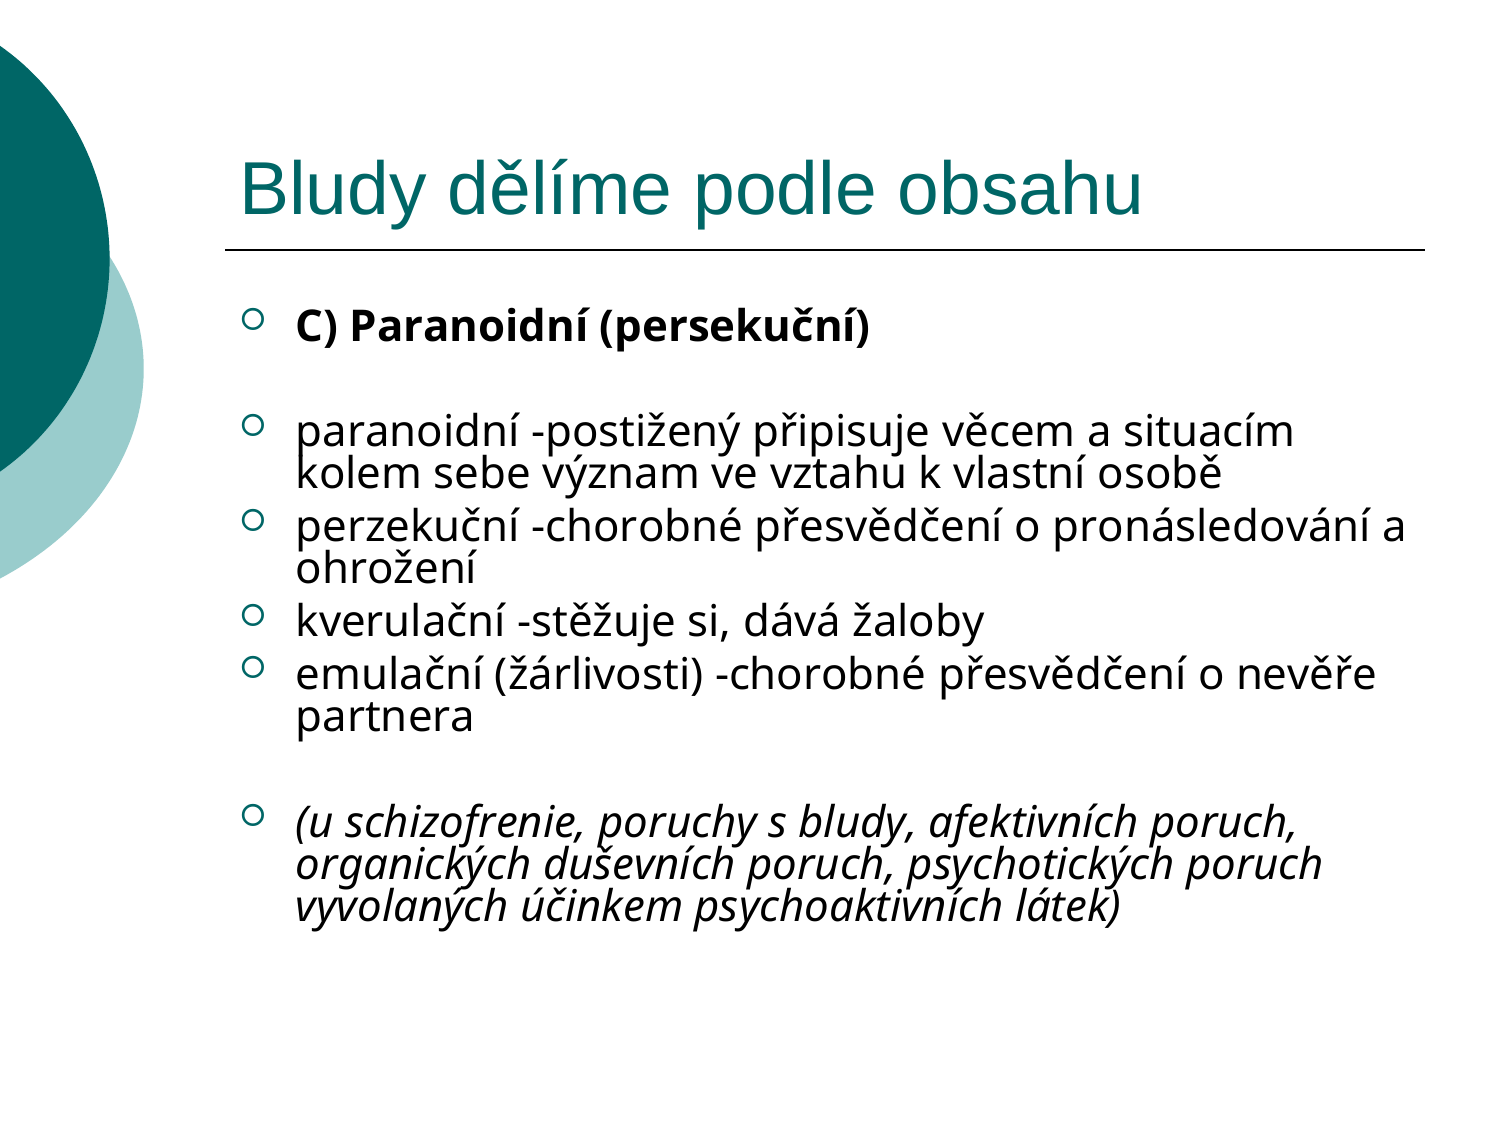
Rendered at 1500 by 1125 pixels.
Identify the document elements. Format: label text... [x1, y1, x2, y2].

list C) Paranoidní (persekuční) paranoidní -postižený připisuje věcem a situacím kolem sebe význam ve vztahu k vlastní osobě perzekuční -chorobné přesvědčení o pronásledování a ohrožení kverulační -stěžuje si, dává žaloby emulační (žárlivosti) -chorobné přesvědčení o nevěře partnera (u schizofrenie, poruchy s bludy, afektivních poruch, organických duševních poruch, psychotických poruch vyvolaných účinkem psychoaktivních látek) [224, 299, 1425, 975]
title Bludy dělíme podle obsahu [224, 49, 1425, 237]
